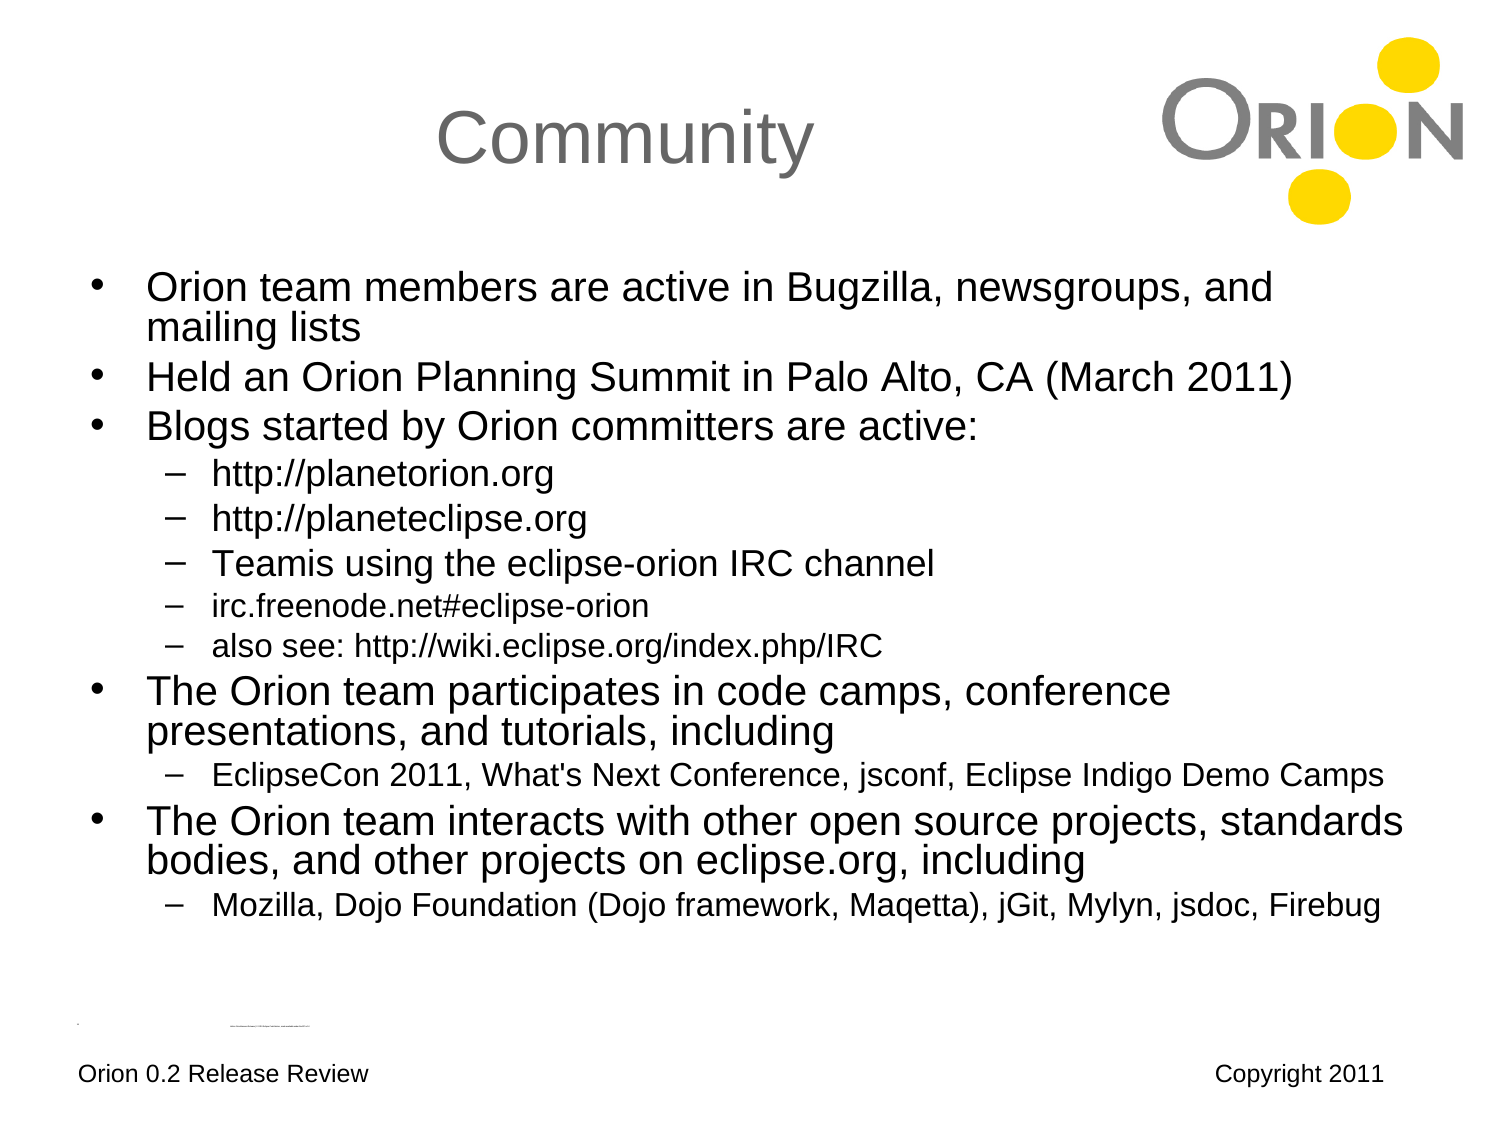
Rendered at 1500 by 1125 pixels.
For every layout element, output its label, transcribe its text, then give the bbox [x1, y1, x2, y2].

picture [1162, 37, 1463, 225]
title Community [74, 45, 1176, 233]
list Orion team members are active in Bugzilla, newsgroups, and mailing lists Held an Orion Planning Summit in Palo Alto, CA (March 2011) Blogs started by Orion committers are active: http://planetorion.org http://planeteclipse.org Teamis using the eclipse-orion IRC channel irc.freenode.net#eclipse-orion also see: http://wiki.eclipse.org/index.php/IRC The Orion team participates in code camps, conference presentations, and tutorials, including EclipseCon 2011, What's Next Conference, jsconf, Eclipse Indigo Demo Camps The Orion team interacts with other open source projects, standards bodies, and other projects on eclipse.org, including Mozilla, Dojo Foundation (Dojo framework, Maqetta), jGit, Mylyn, jsdoc, Firebug [75, 262, 1426, 1006]
